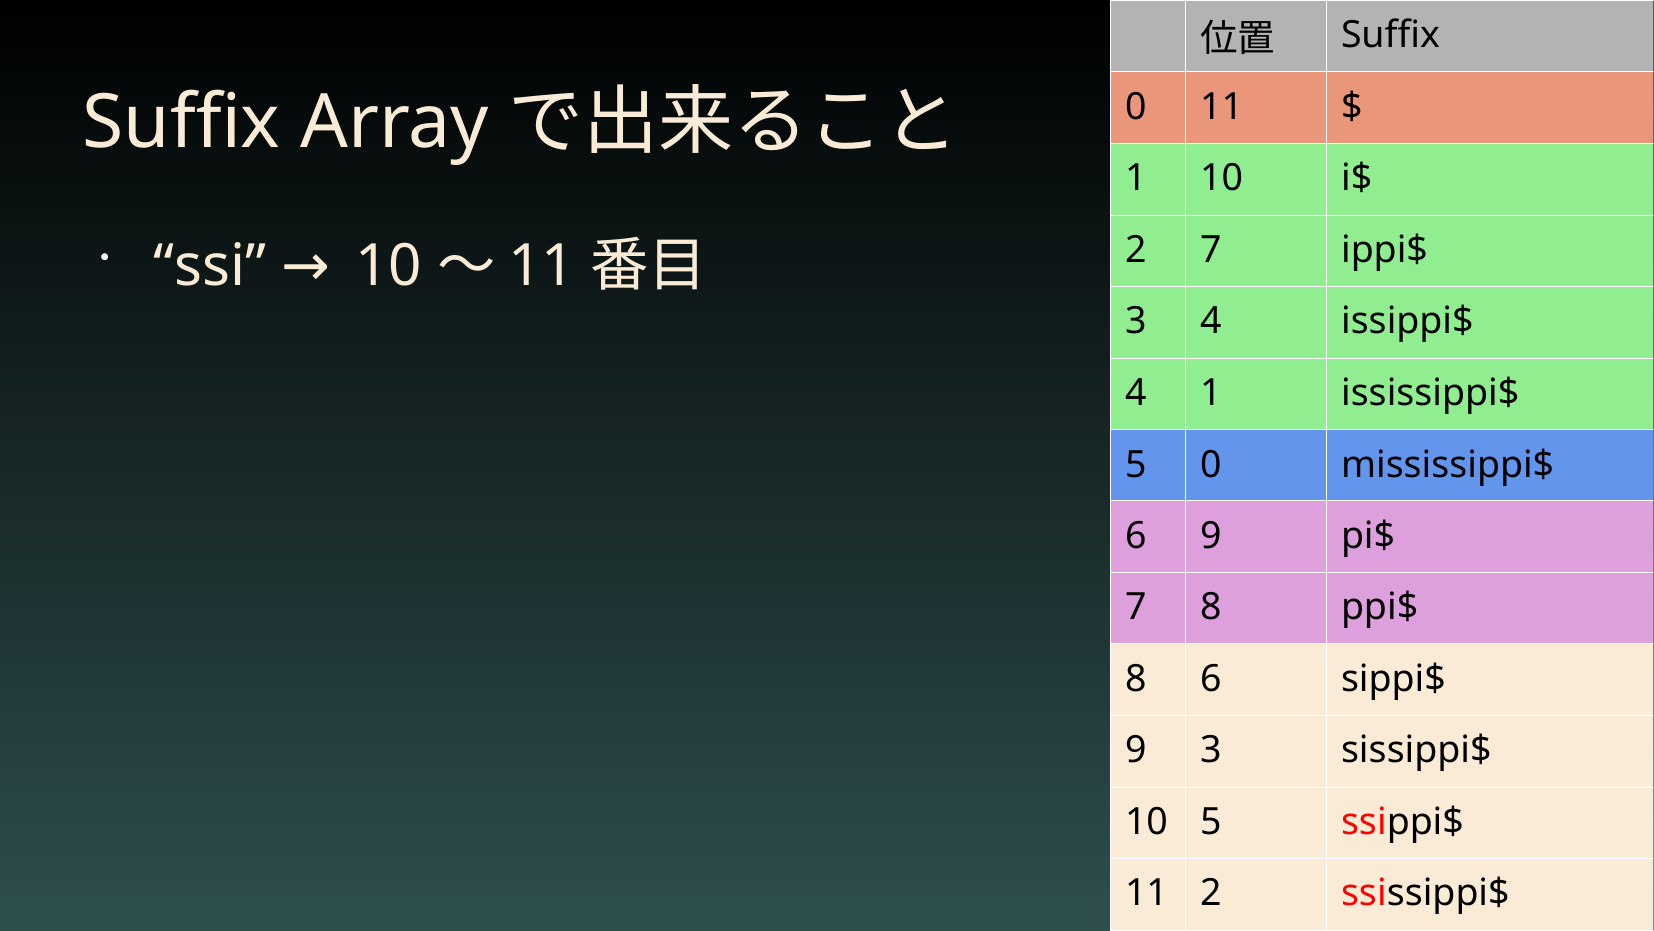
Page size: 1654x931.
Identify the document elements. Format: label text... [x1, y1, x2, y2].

table_cell 11 [1111, 859, 1185, 930]
table_cell 3 [1186, 716, 1326, 787]
table_cell 6 [1111, 501, 1185, 572]
table_cell 2 [1186, 859, 1326, 930]
table_cell 8 [1186, 573, 1326, 643]
table_cell 10 [1186, 144, 1326, 215]
table_cell 9 [1111, 716, 1185, 787]
table_cell 10 [1111, 788, 1185, 858]
table_cell 8 [1111, 644, 1185, 715]
table_cell $ [1327, 72, 1653, 143]
table_cell 9 [1186, 501, 1326, 572]
table_cell sippi$ [1327, 644, 1653, 715]
table_cell 6 [1186, 644, 1326, 715]
table_cell ississippi$ [1327, 359, 1653, 429]
table_cell 7 [1111, 573, 1185, 643]
table_cell ssippi$ [1327, 788, 1653, 858]
table_cell 4 [1186, 287, 1326, 358]
table_header Suffix [1327, 1, 1653, 71]
table_cell issippi$ [1327, 287, 1653, 358]
table_cell 5 [1186, 788, 1326, 858]
table_cell ssissippi$ [1327, 859, 1653, 930]
table_header 位置 [1186, 1, 1326, 71]
table_header [1111, 1, 1185, 71]
table_cell 1 [1111, 144, 1185, 215]
table_cell 4 [1111, 359, 1185, 429]
table_cell 1 [1186, 359, 1326, 429]
table_cell 0 [1111, 72, 1185, 143]
table_cell pi$ [1327, 501, 1653, 572]
table_cell 5 [1111, 430, 1185, 500]
table_cell 2 [1111, 216, 1185, 286]
title Suffix Array で出来ること [82, 37, 969, 193]
table_cell 11 [1186, 72, 1326, 143]
table_cell 7 [1186, 216, 1326, 286]
table_cell 0 [1186, 430, 1326, 500]
table_cell sissippi$ [1327, 716, 1653, 787]
list “ssi” → 10 〜 11 番目 [82, 217, 1110, 898]
table_cell ppi$ [1327, 573, 1653, 643]
table_cell ippi$ [1327, 216, 1653, 286]
table_cell mississippi$ [1327, 430, 1653, 500]
table_cell i$ [1327, 144, 1653, 215]
table_cell 3 [1111, 287, 1185, 358]
